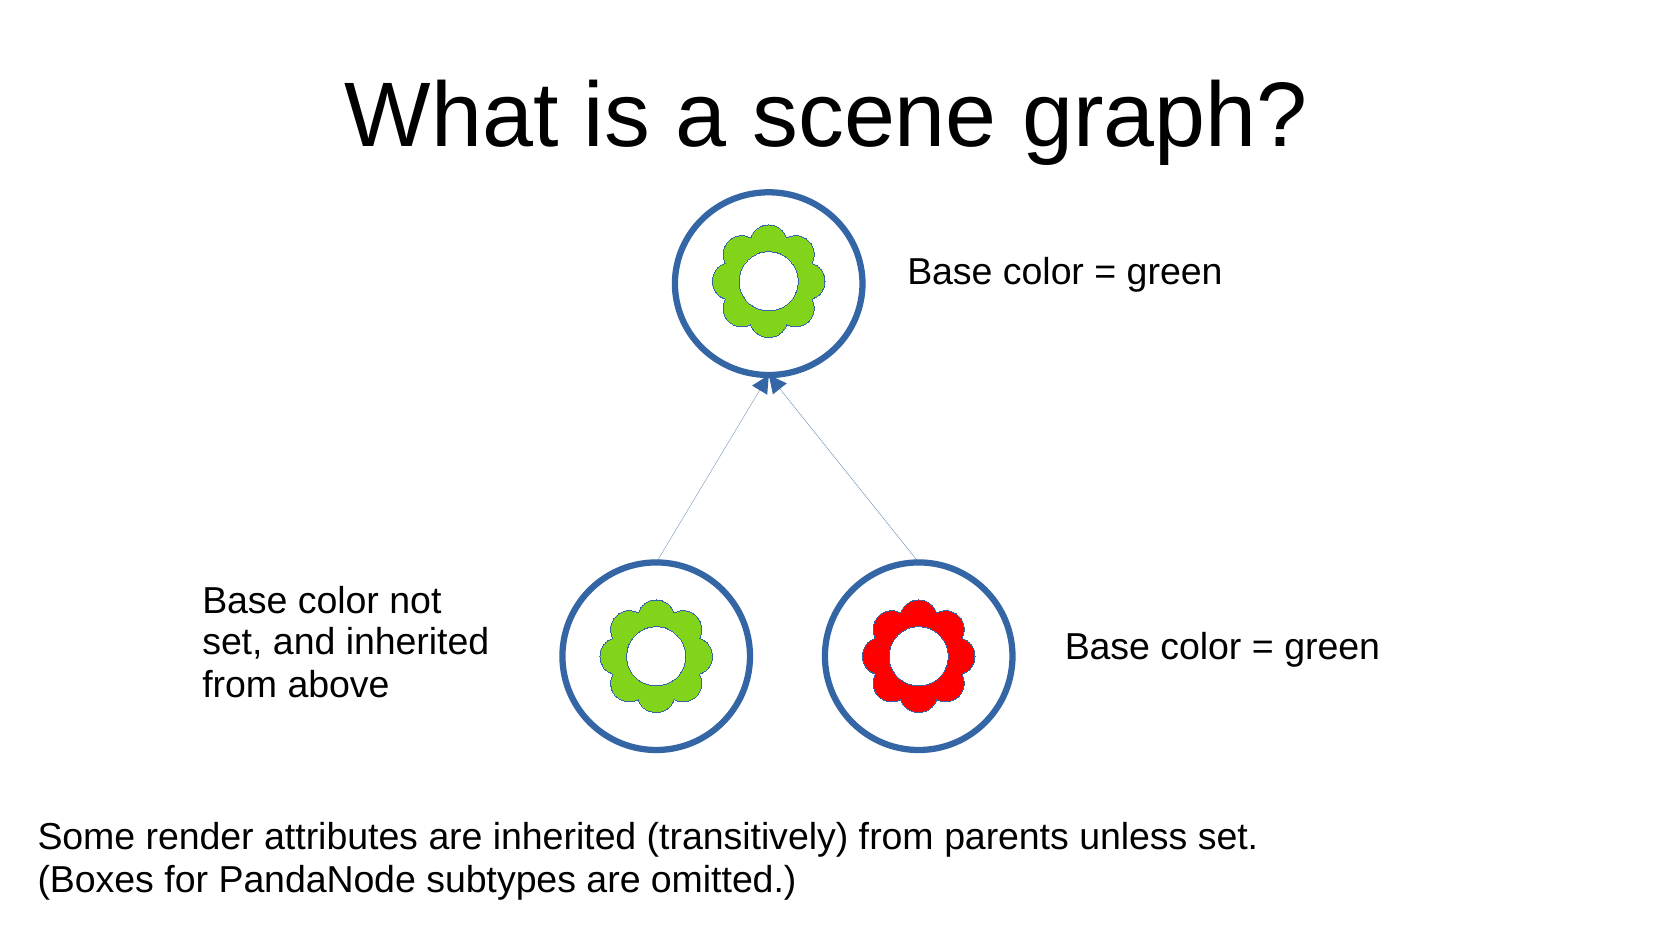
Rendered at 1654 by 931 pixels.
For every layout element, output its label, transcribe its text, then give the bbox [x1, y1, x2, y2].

text_box [824, 562, 1013, 750]
text_box Some render attributes are inherited (transitively) from parents unless set. (Boxes for PandaNode subtypes are omitted.) [37, 750, 1613, 901]
text_box Base color not set, and inherited from above [187, 571, 526, 713]
text_box [674, 193, 863, 375]
text_box Base color = green [892, 243, 1238, 301]
text_box [562, 562, 751, 750]
title What is a scene graph? [82, 37, 1571, 193]
text_box Base color = green [1050, 618, 1395, 676]
